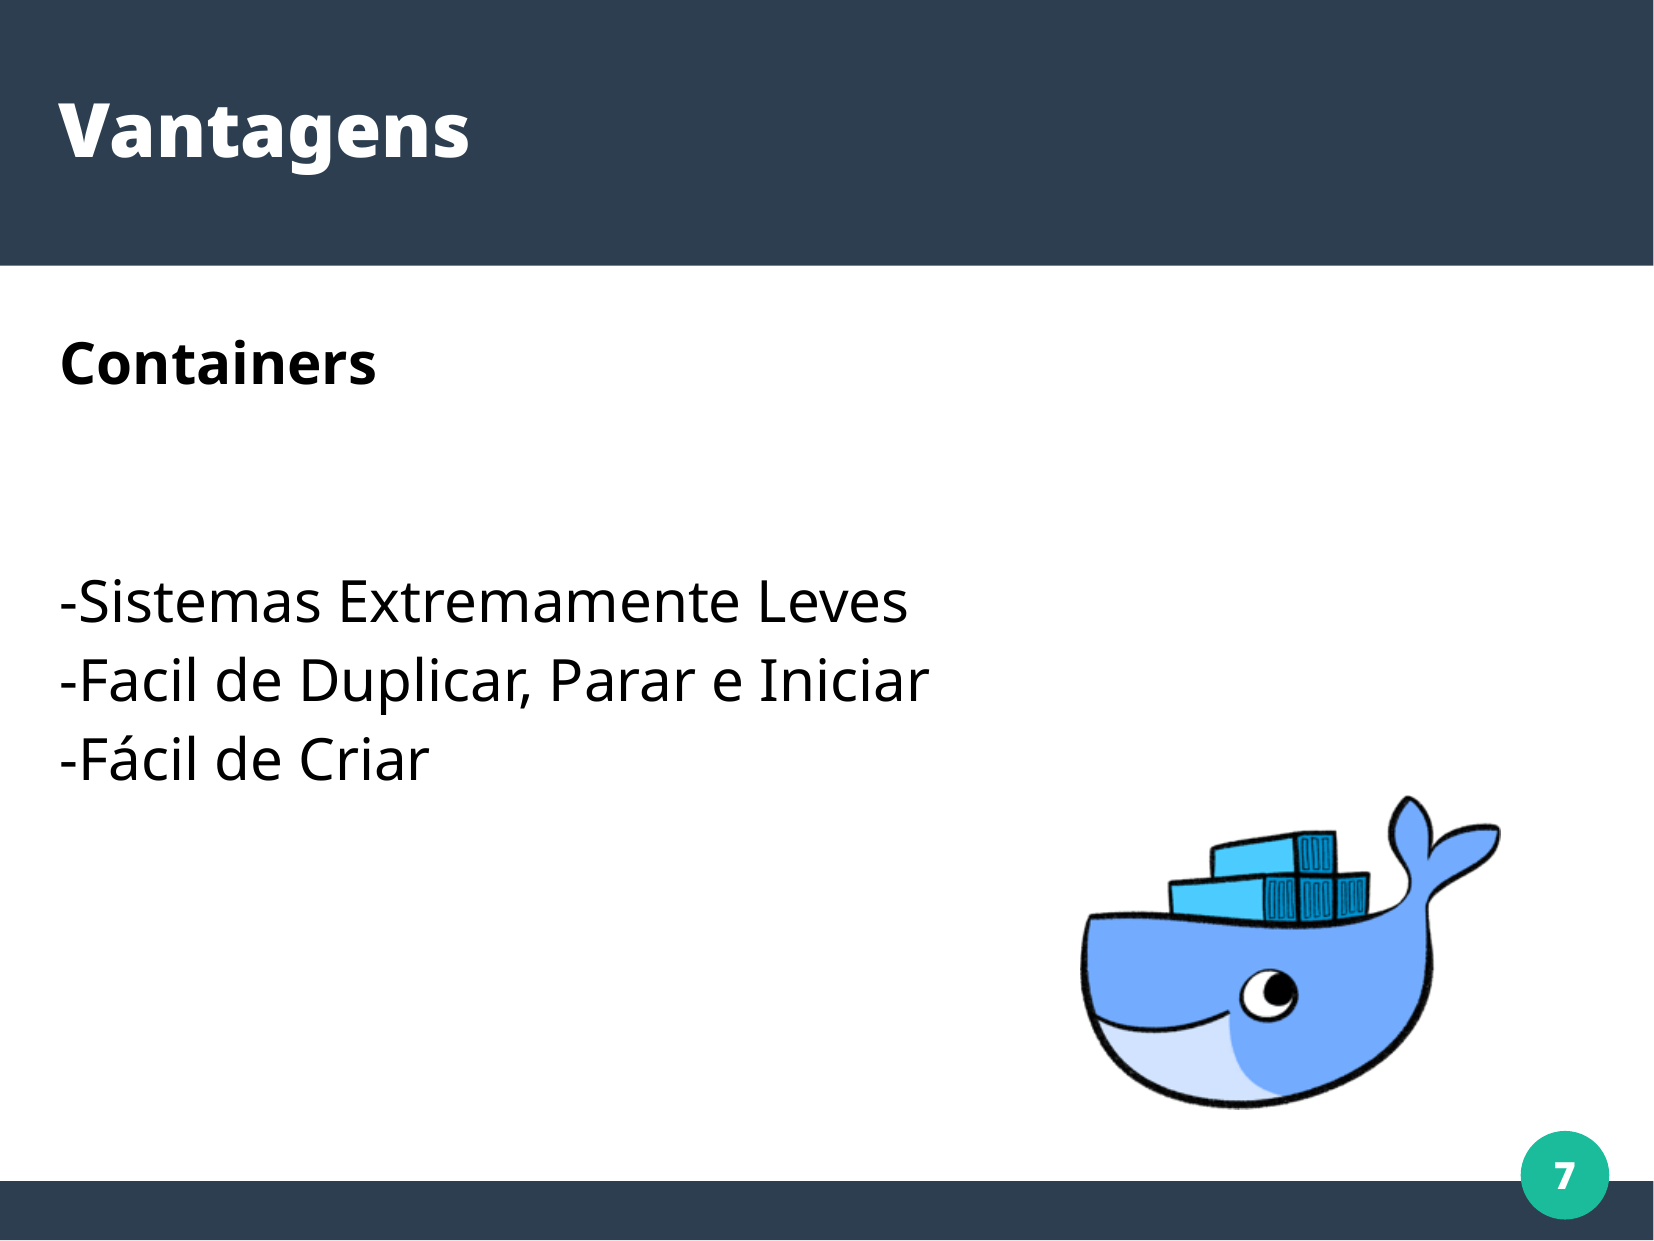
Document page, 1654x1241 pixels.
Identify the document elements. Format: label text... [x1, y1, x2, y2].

title Vantagens [59, 49, 1595, 207]
text_box Containers -Sistemas Extremamente Leves -Facil de Duplicar, Parar e Iniciar -Fácil de Criar [45, 315, 1546, 916]
picture [1080, 795, 1501, 1111]
